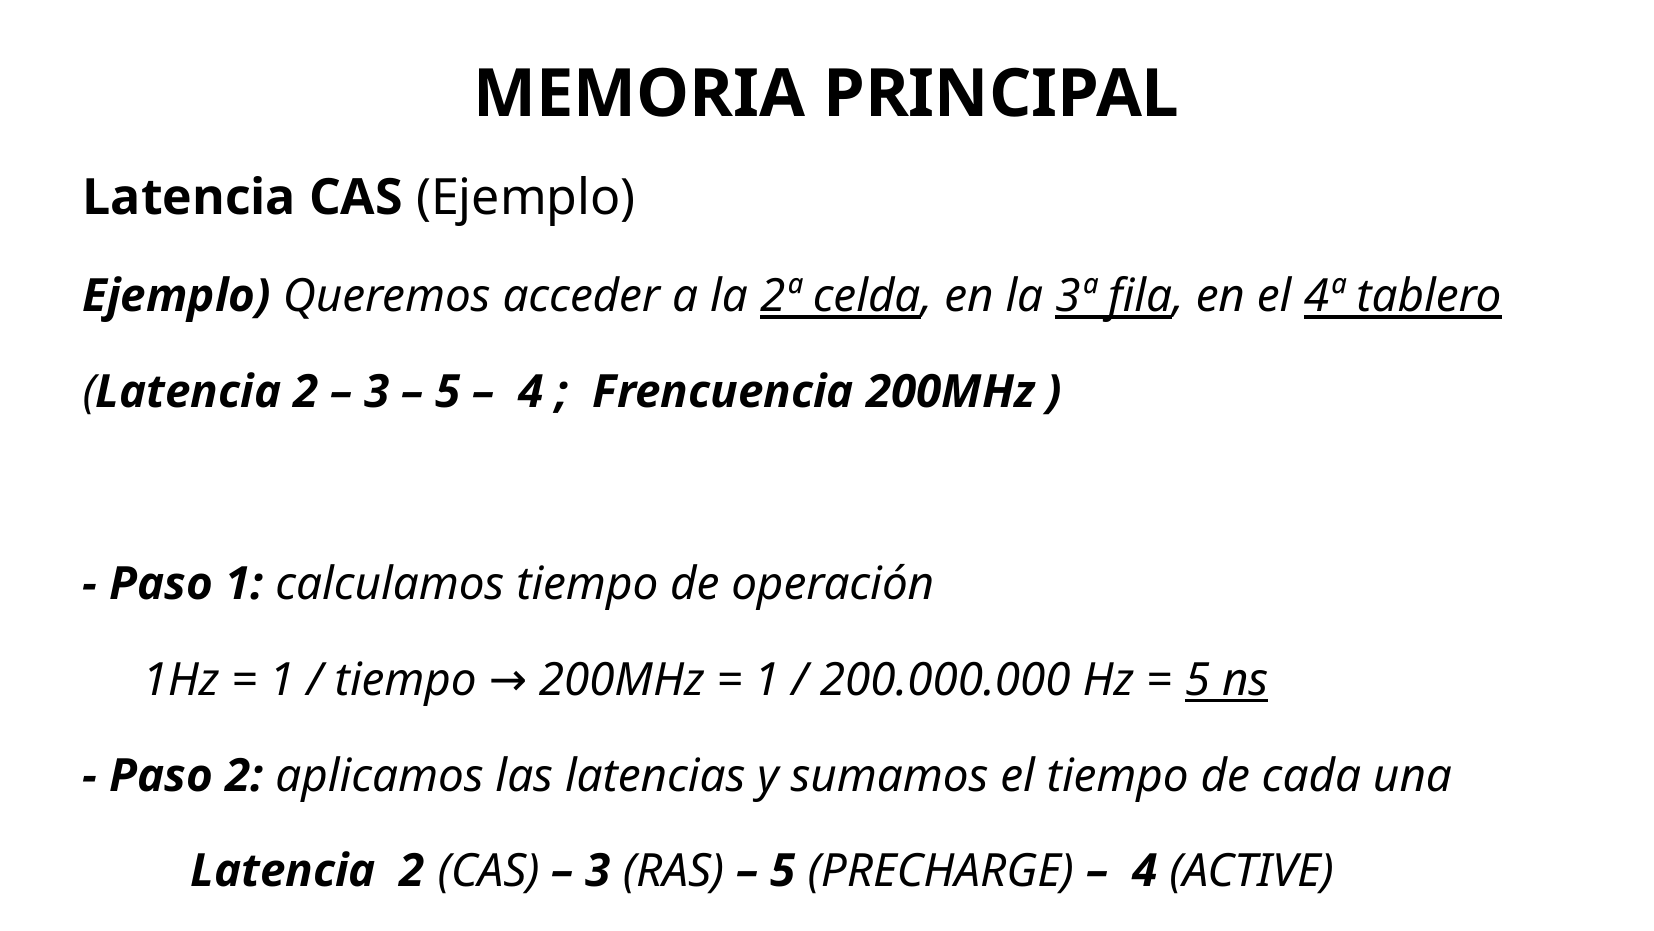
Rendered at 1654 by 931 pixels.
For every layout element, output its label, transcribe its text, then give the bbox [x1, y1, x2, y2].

title MEMORIA PRINCIPAL [82, 37, 1571, 147]
subtitle Latencia CAS (Ejemplo) Ejemplo) Queremos acceder a la 2ª celda, en la 3ª fila, en el 4ª tablero (Latencia 2 – 3 – 5 – 4 ; Frencuencia 200MHz ) - Paso 1: calculamos tiempo de operación 1Hz = 1 / tiempo → 200MHz = 1 / 200.000.000 Hz = 5 ns - Paso 2: aplicamos las latencias y sumamos el tiempo de cada una Latencia 2 (CAS) – 3 (RAS) – 5 (PRECHARGE) – 4 (ACTIVE) [82, 147, 1571, 827]
